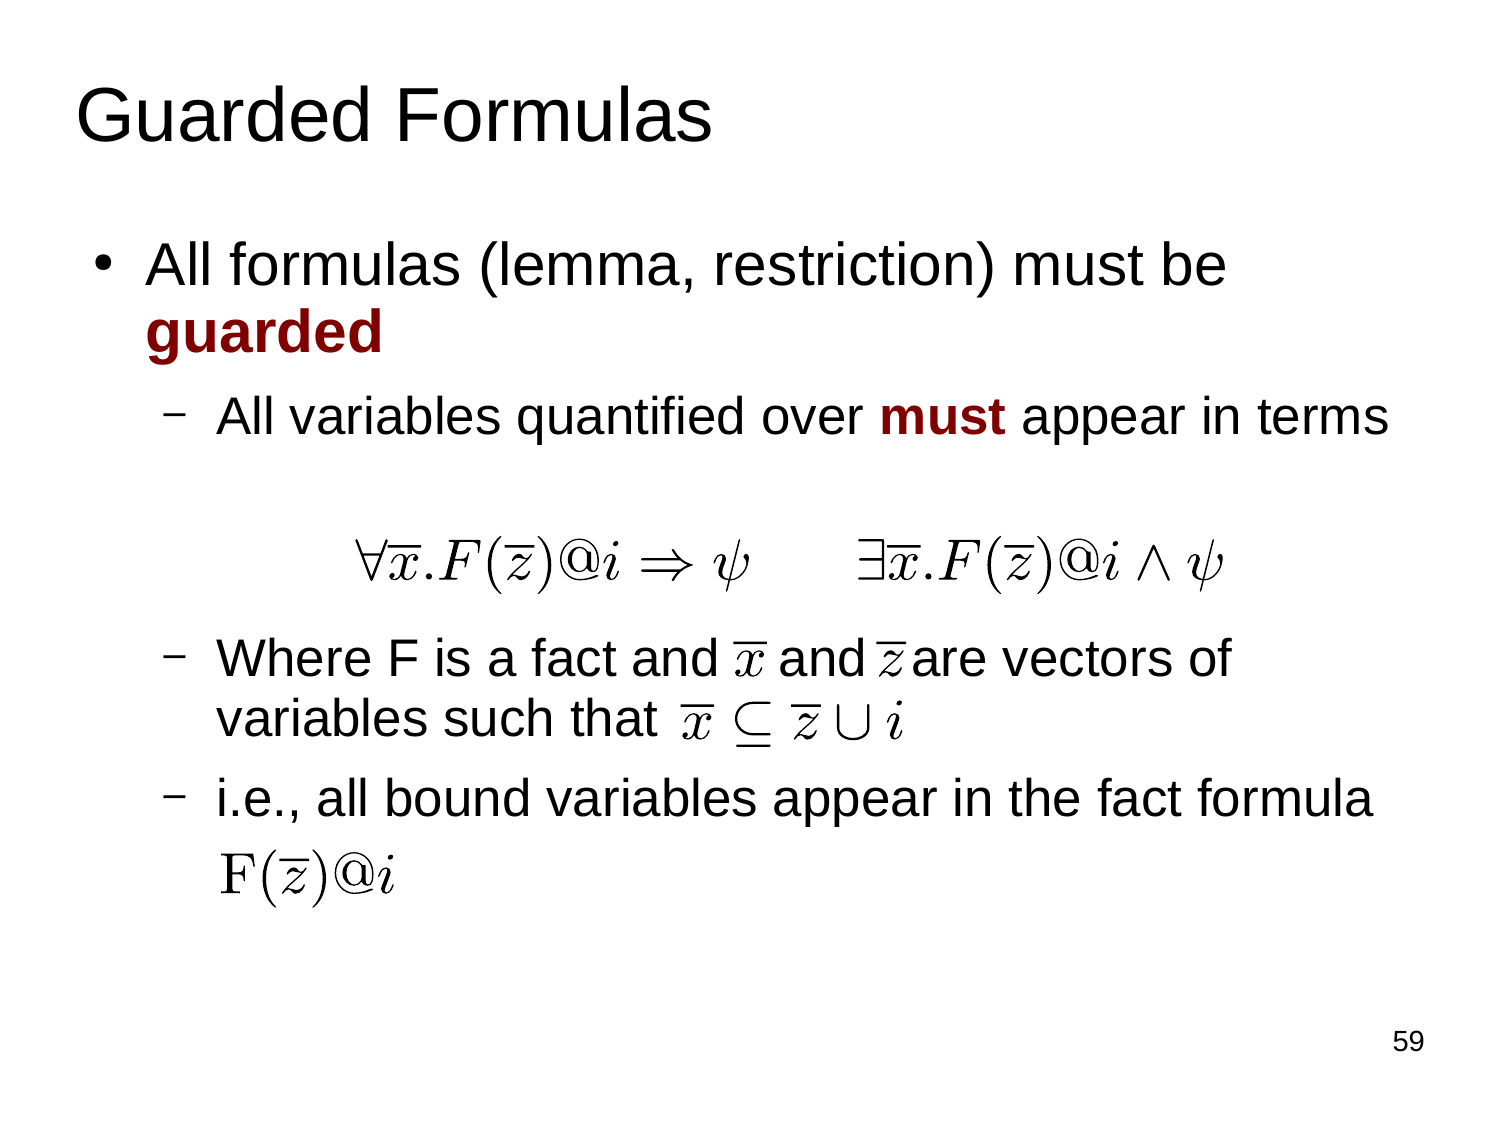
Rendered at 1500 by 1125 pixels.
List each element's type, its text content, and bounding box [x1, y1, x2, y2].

text_box [219, 849, 397, 908]
title Guarded Formulas [75, 44, 1425, 185]
list All formulas (lemma, restriction) must be guarded All variables quantified over must appear in terms Where F is a fact and and are vectors of variables such that i.e., all bound variables appear in the fact formula [75, 230, 1425, 1014]
text_box [680, 700, 906, 747]
text_box [733, 641, 767, 677]
text_box [876, 641, 907, 677]
text_box [355, 535, 1226, 595]
